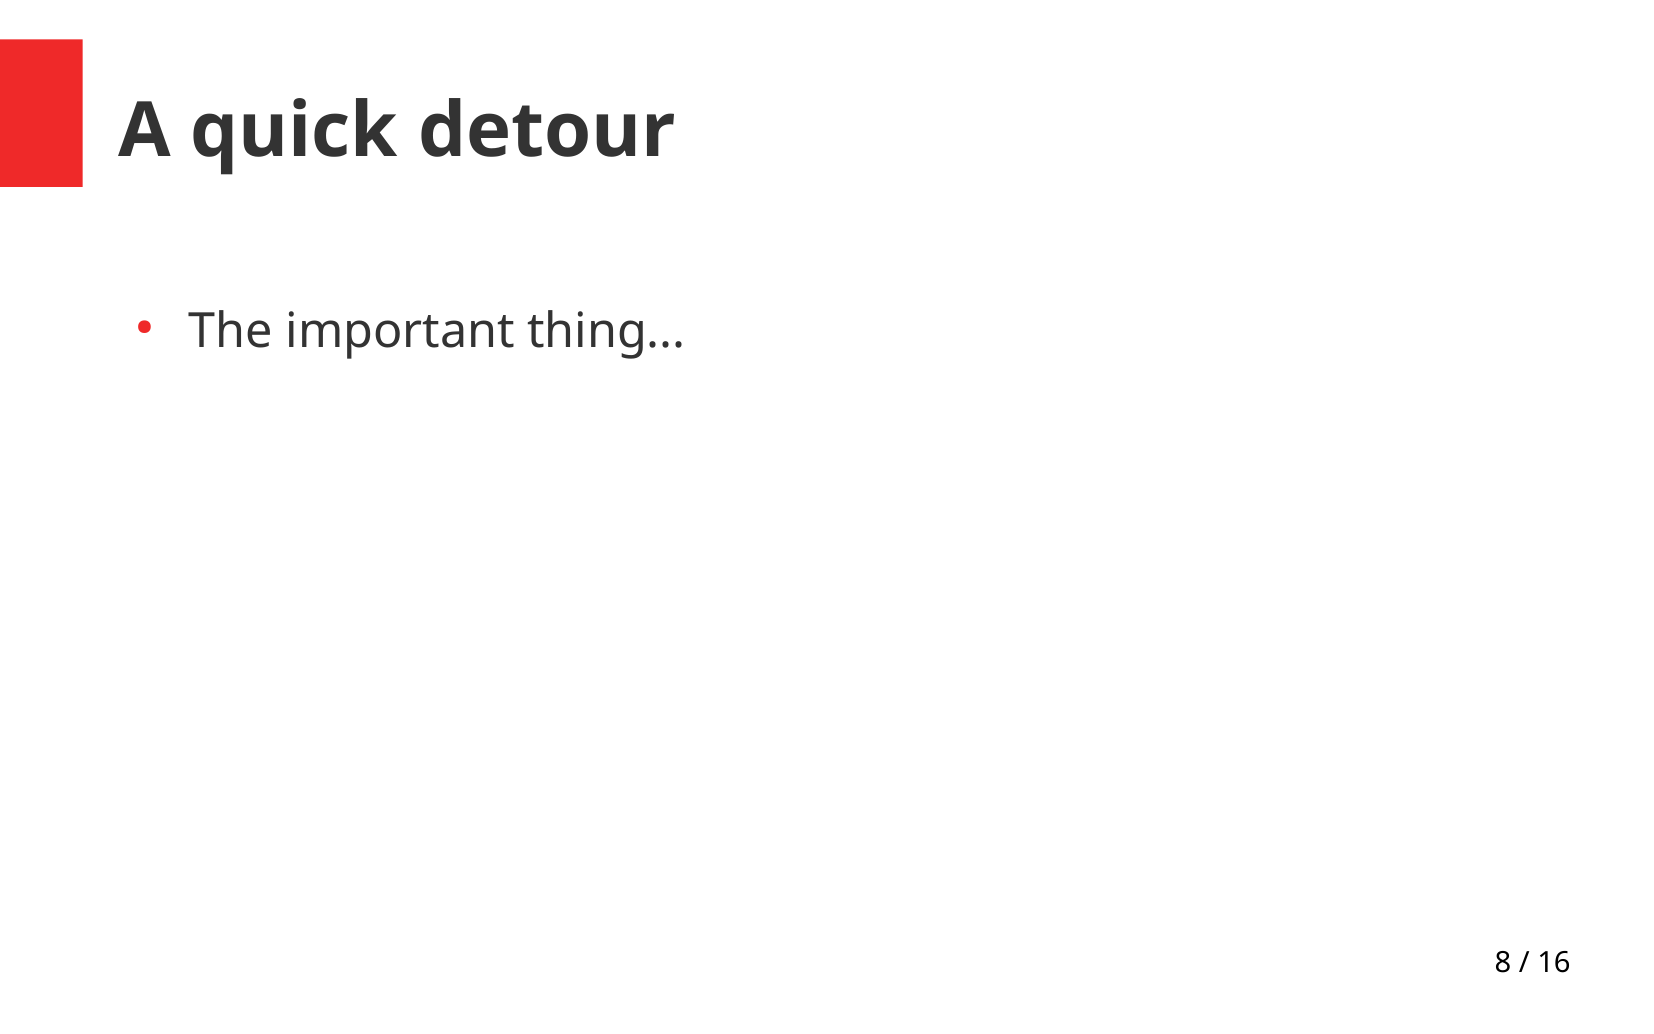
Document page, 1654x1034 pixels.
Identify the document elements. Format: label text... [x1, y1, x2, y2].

list The important thing... [118, 295, 1536, 895]
title A quick detour [118, 41, 1571, 214]
